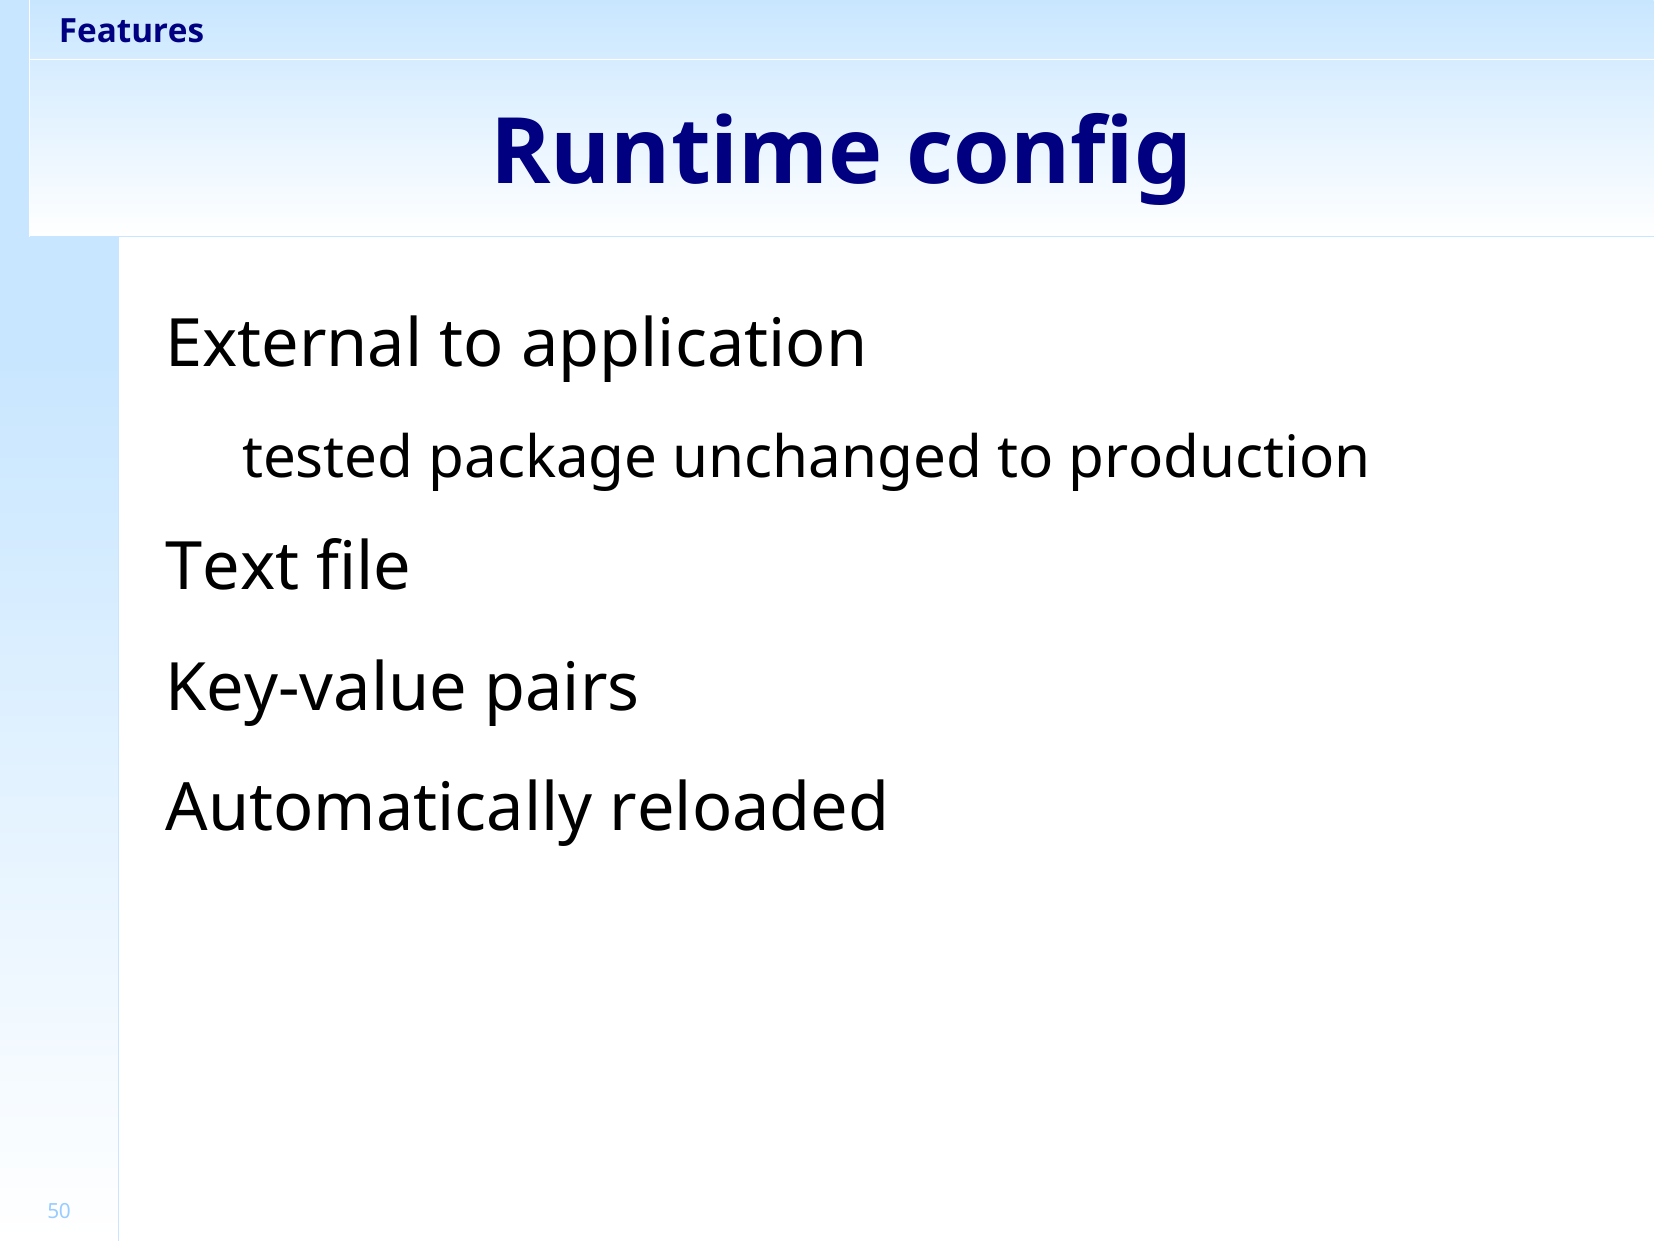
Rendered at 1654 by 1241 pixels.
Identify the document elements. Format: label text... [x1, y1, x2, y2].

title Features [59, 0, 355, 60]
list External to application tested package unchanged to production Text file Key-value pairs Automatically reloaded [147, 295, 1625, 1182]
title Runtime config [29, 59, 1654, 237]
